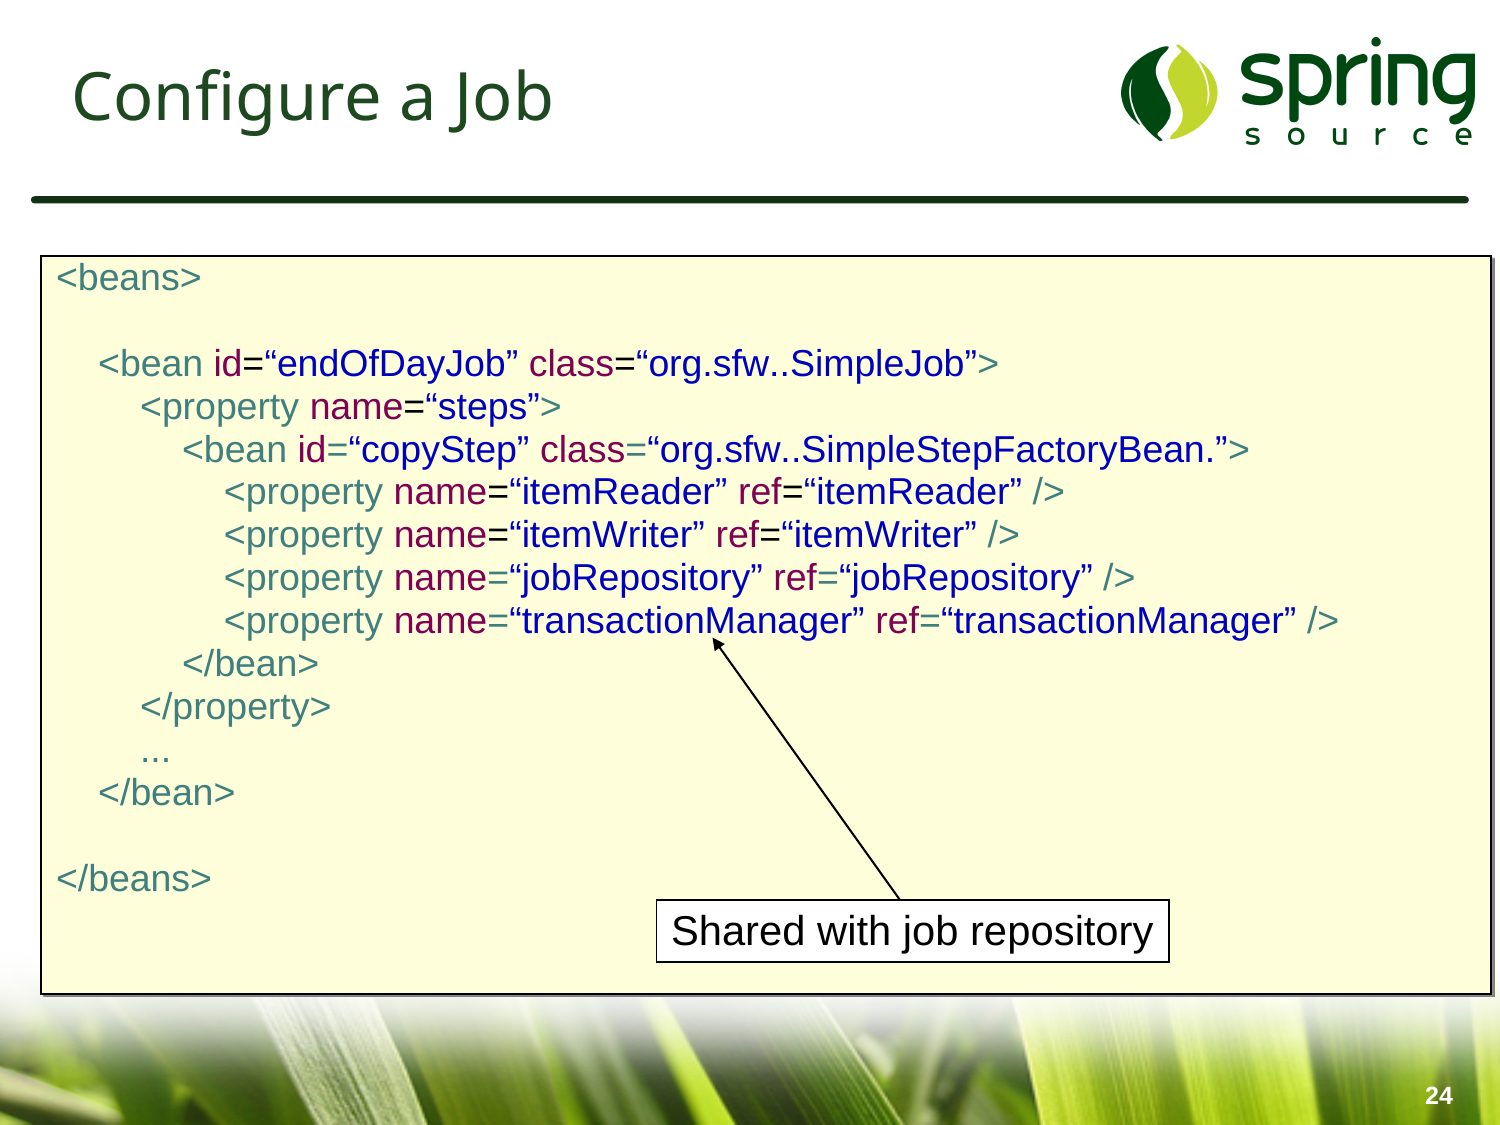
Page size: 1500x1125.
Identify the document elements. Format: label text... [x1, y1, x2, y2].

title Configure a Job [56, 13, 1089, 176]
picture [1121, 37, 1475, 145]
text_box <beans> <bean id=“endOfDayJob” class=“org.sfw..SimpleJob”> <property name=“steps”> <bean id=“copyStep” class=“org.sfw..SimpleStepFactoryBean.”> <property name=“itemReader” ref=“itemReader” /> <property name=“itemWriter” ref=“itemWriter” /> <property name=“jobRepository” ref=“jobRepository” /> <property name=“transactionManager” ref=“transactionManager” /> </bean> </property> ... </bean> </beans> [41, 256, 1492, 994]
picture [0, 944, 1500, 1125]
text_box Shared with job repository [656, 900, 1169, 962]
